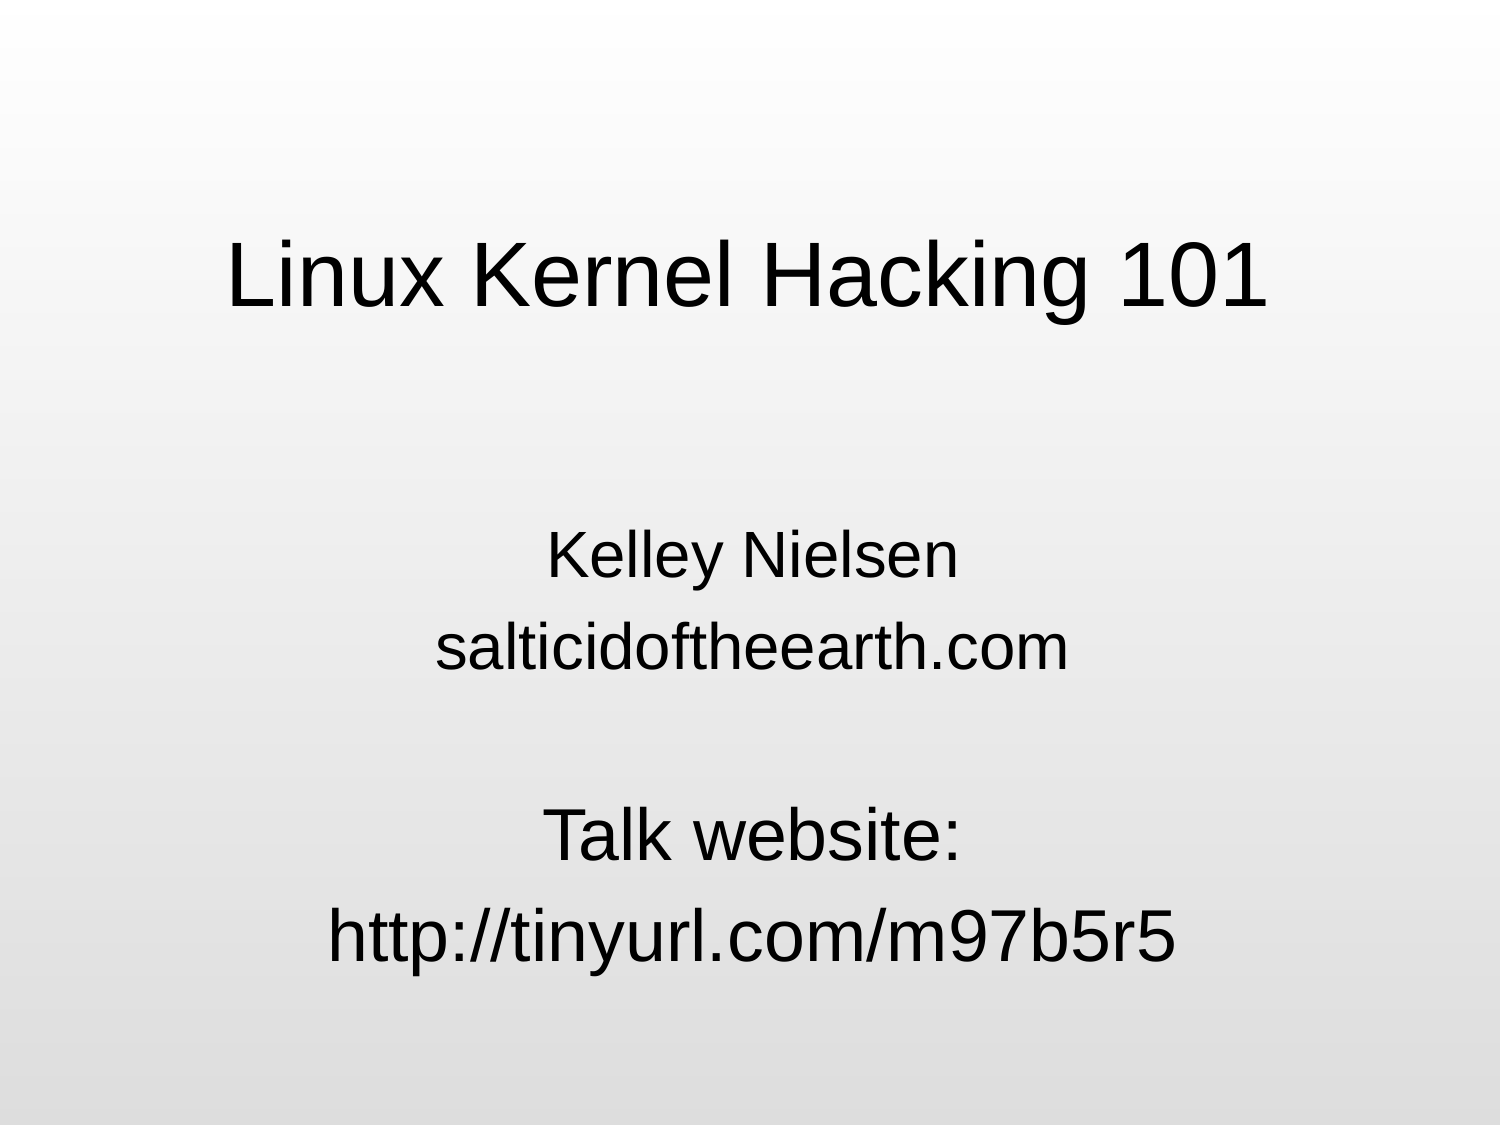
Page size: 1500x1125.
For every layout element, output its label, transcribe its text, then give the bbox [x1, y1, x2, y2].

subtitle Kelley Nielsen salticidoftheearth.com Talk website: http://tinyurl.com/m97b5r5 [75, 505, 1431, 986]
title Linux Kernel Hacking 101 [117, 103, 1381, 436]
